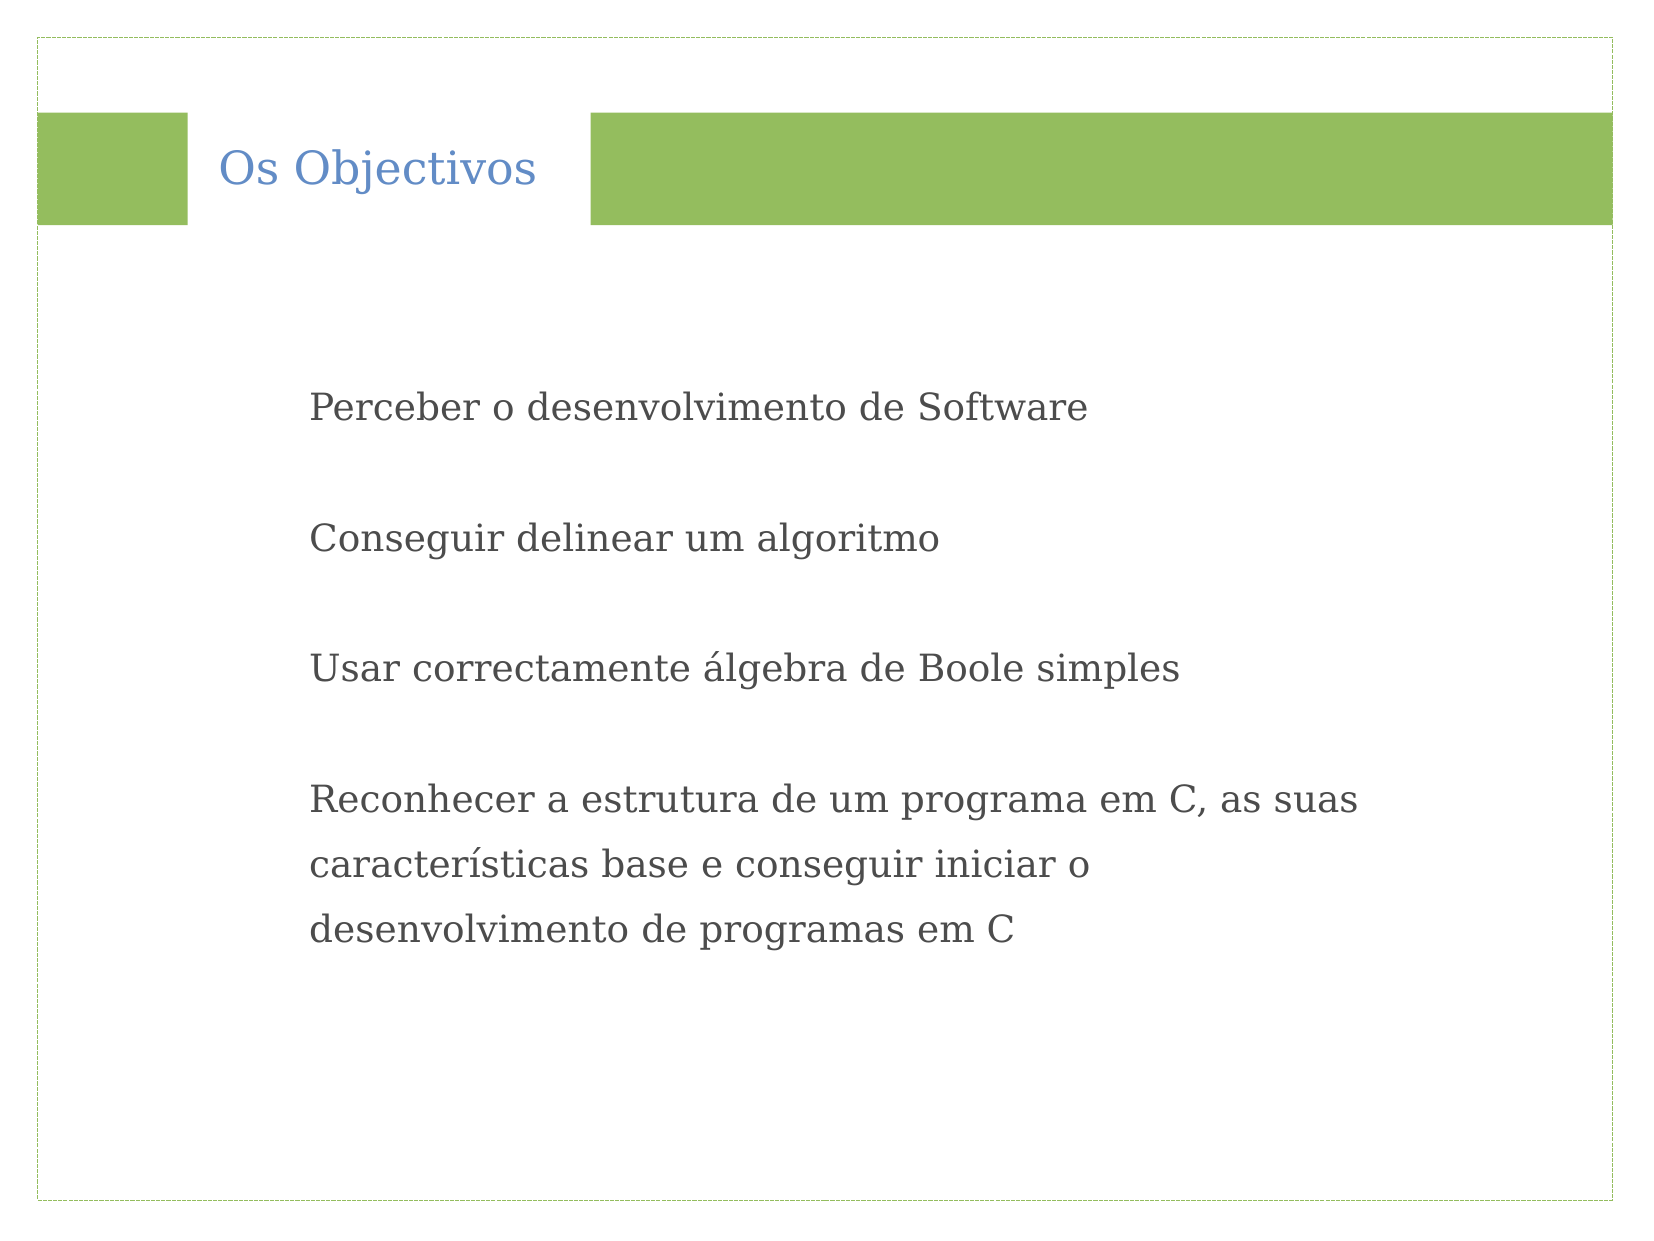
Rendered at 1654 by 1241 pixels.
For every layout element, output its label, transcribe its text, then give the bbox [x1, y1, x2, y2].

text_box Perceber o desenvolvimento de Software Conseguir delinear um algoritmo Usar correctamente álgebra de Boole simples Reconhecer a estrutura de um programa em C, as suas características base e conseguir iniciar o desenvolvimento de programas em C [294, 356, 1382, 975]
text_box Os Objectivos [203, 134, 553, 203]
text_box [37, 112, 188, 226]
text_box [590, 112, 1613, 226]
